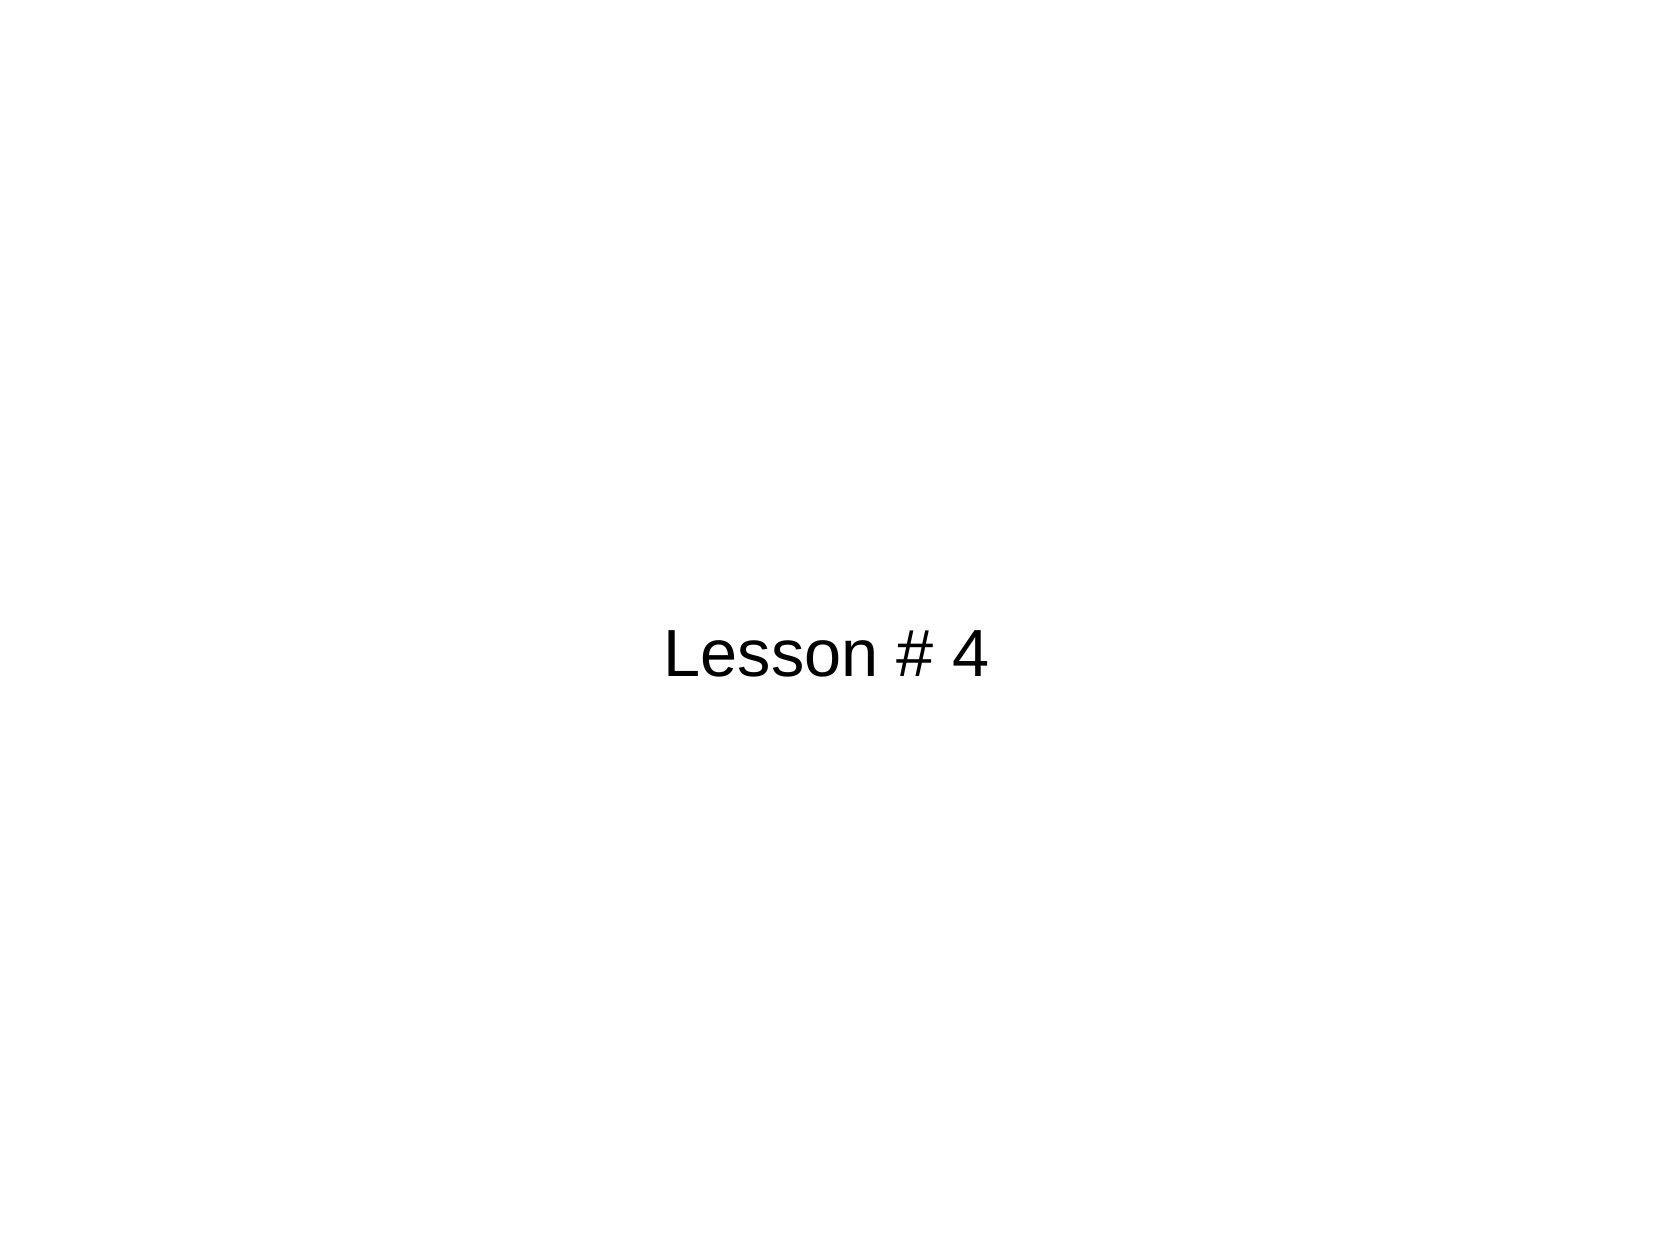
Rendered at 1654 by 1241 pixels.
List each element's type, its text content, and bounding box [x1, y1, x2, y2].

subtitle Lesson # 4 [82, 290, 1571, 1010]
